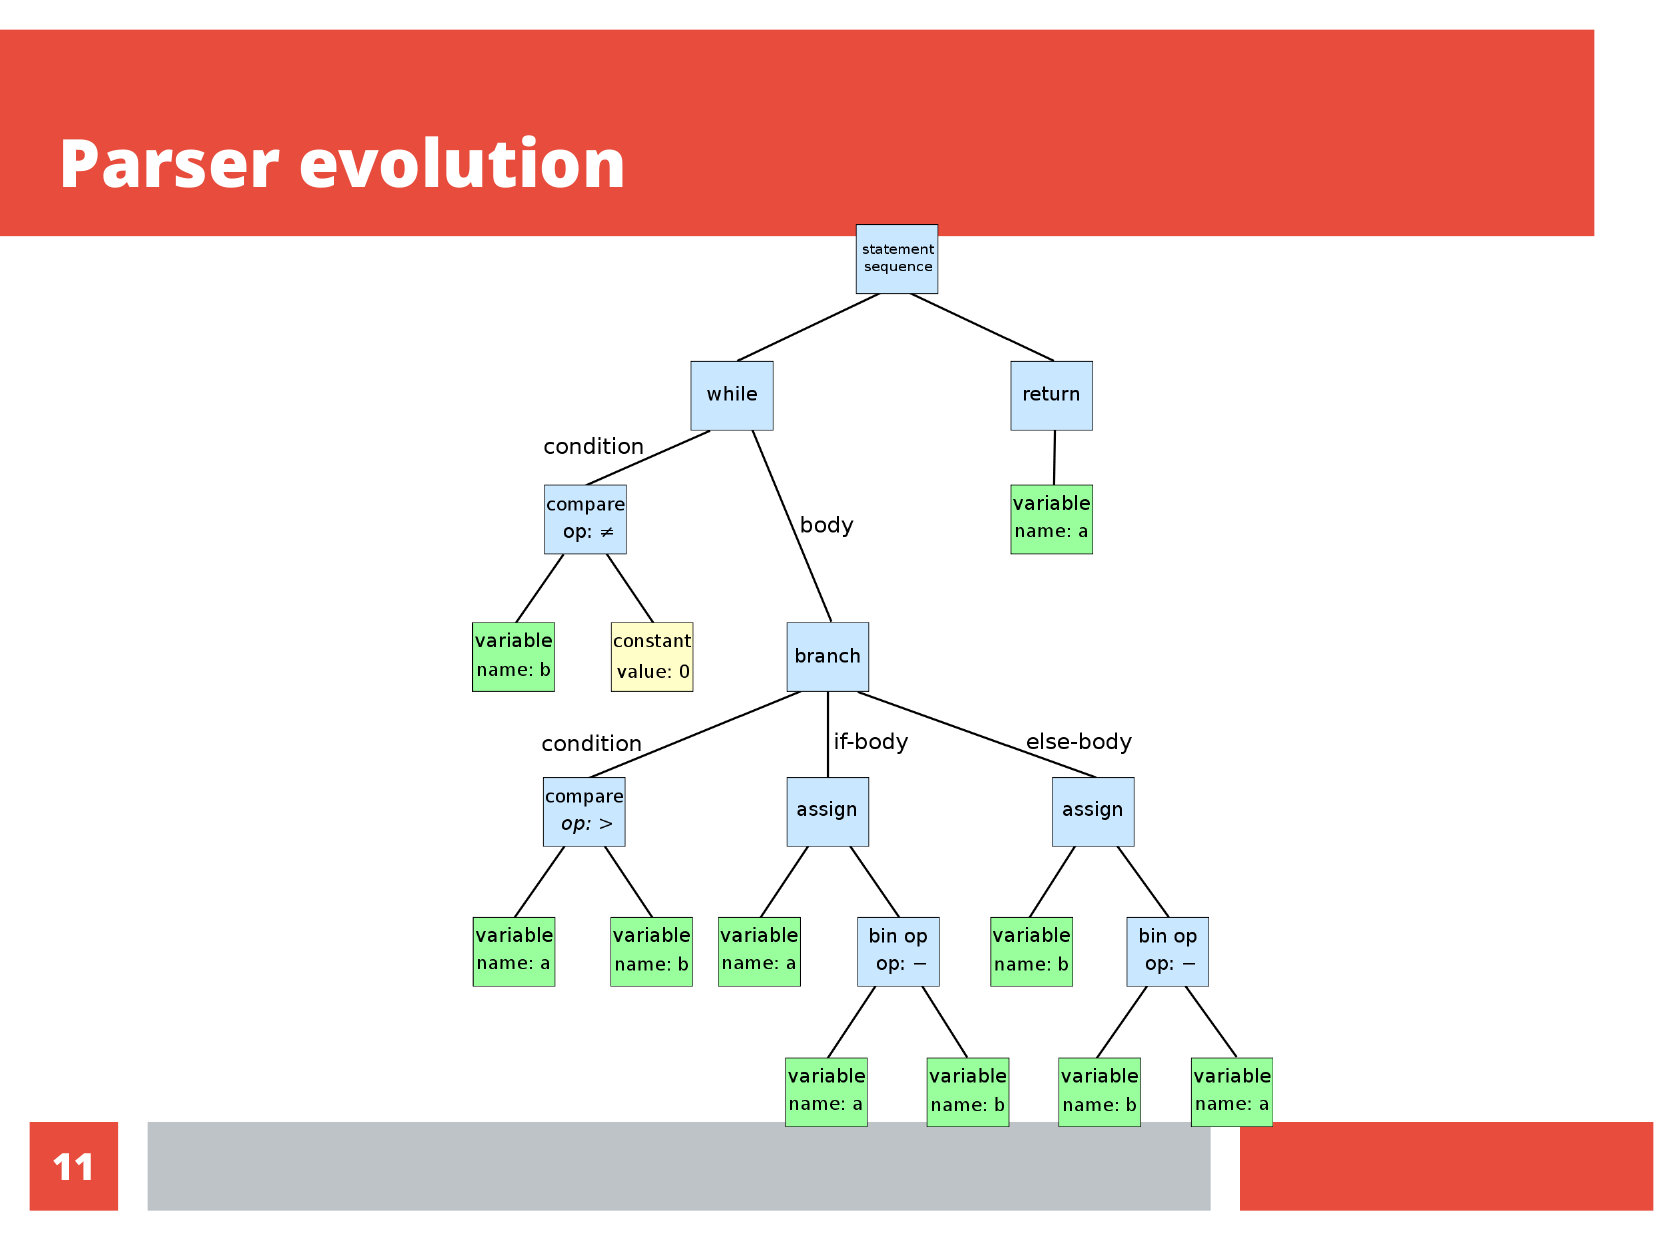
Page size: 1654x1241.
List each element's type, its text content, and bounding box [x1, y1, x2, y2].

picture [472, 224, 1273, 1127]
title Parser evolution [59, 59, 1595, 207]
